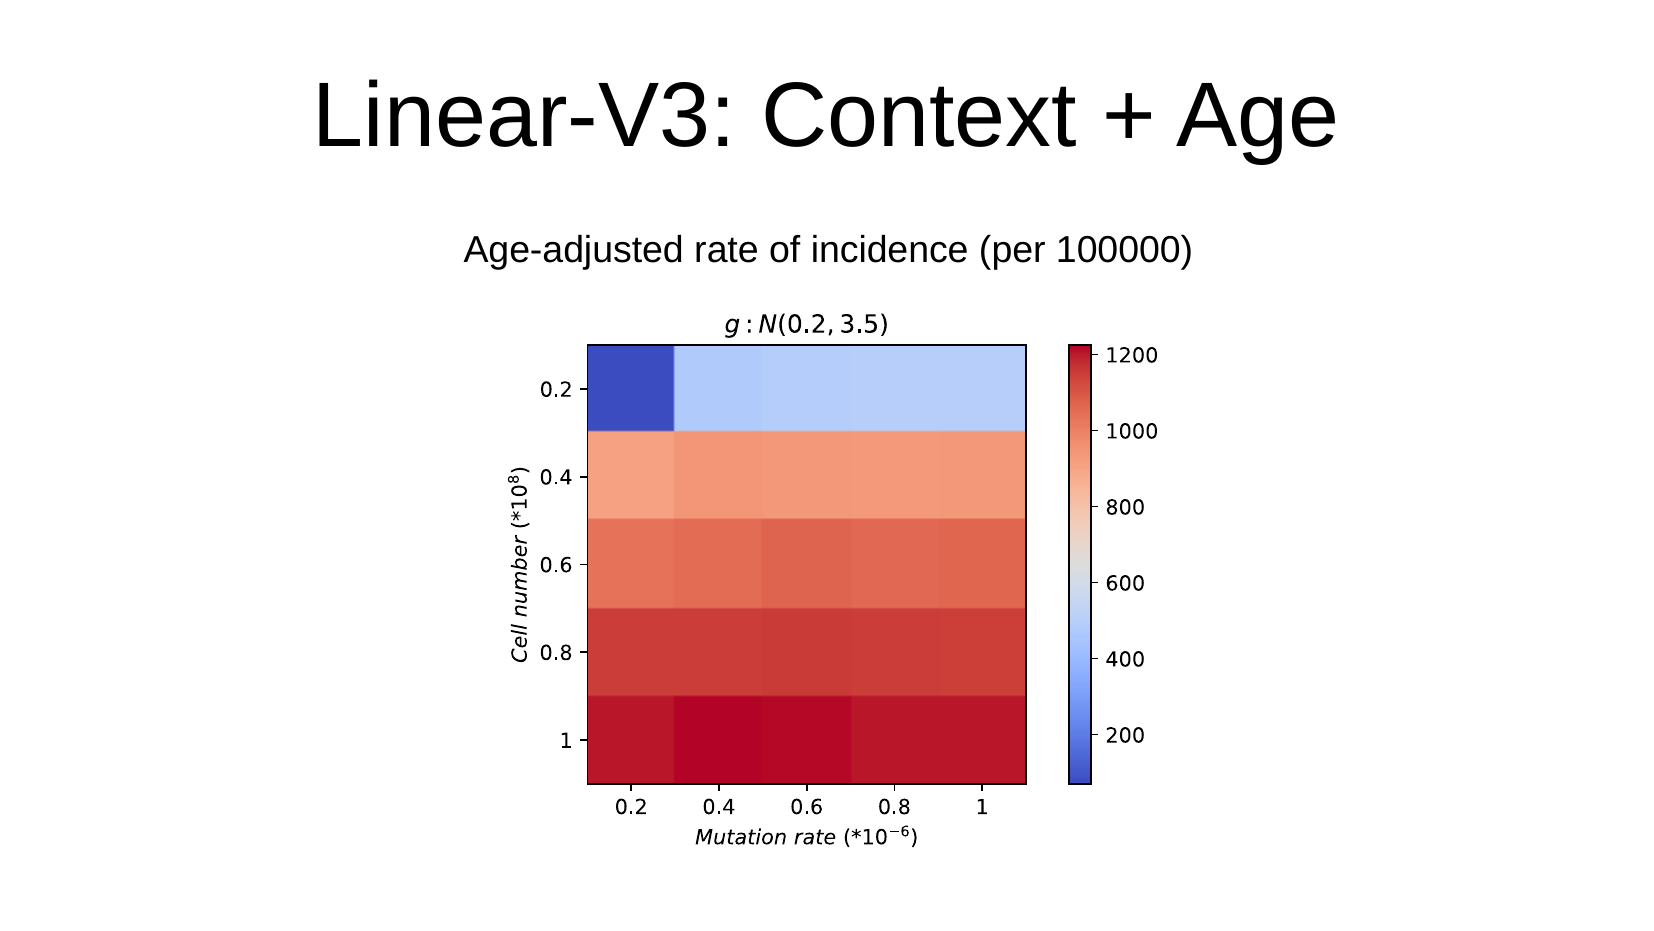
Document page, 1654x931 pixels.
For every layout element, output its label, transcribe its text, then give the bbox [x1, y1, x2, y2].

text_box Age-adjusted rate of incidence (per 100000) [448, 221, 1217, 272]
picture [318, 284, 1221, 886]
title Linear-V3: Context + Age [82, 37, 1571, 193]
